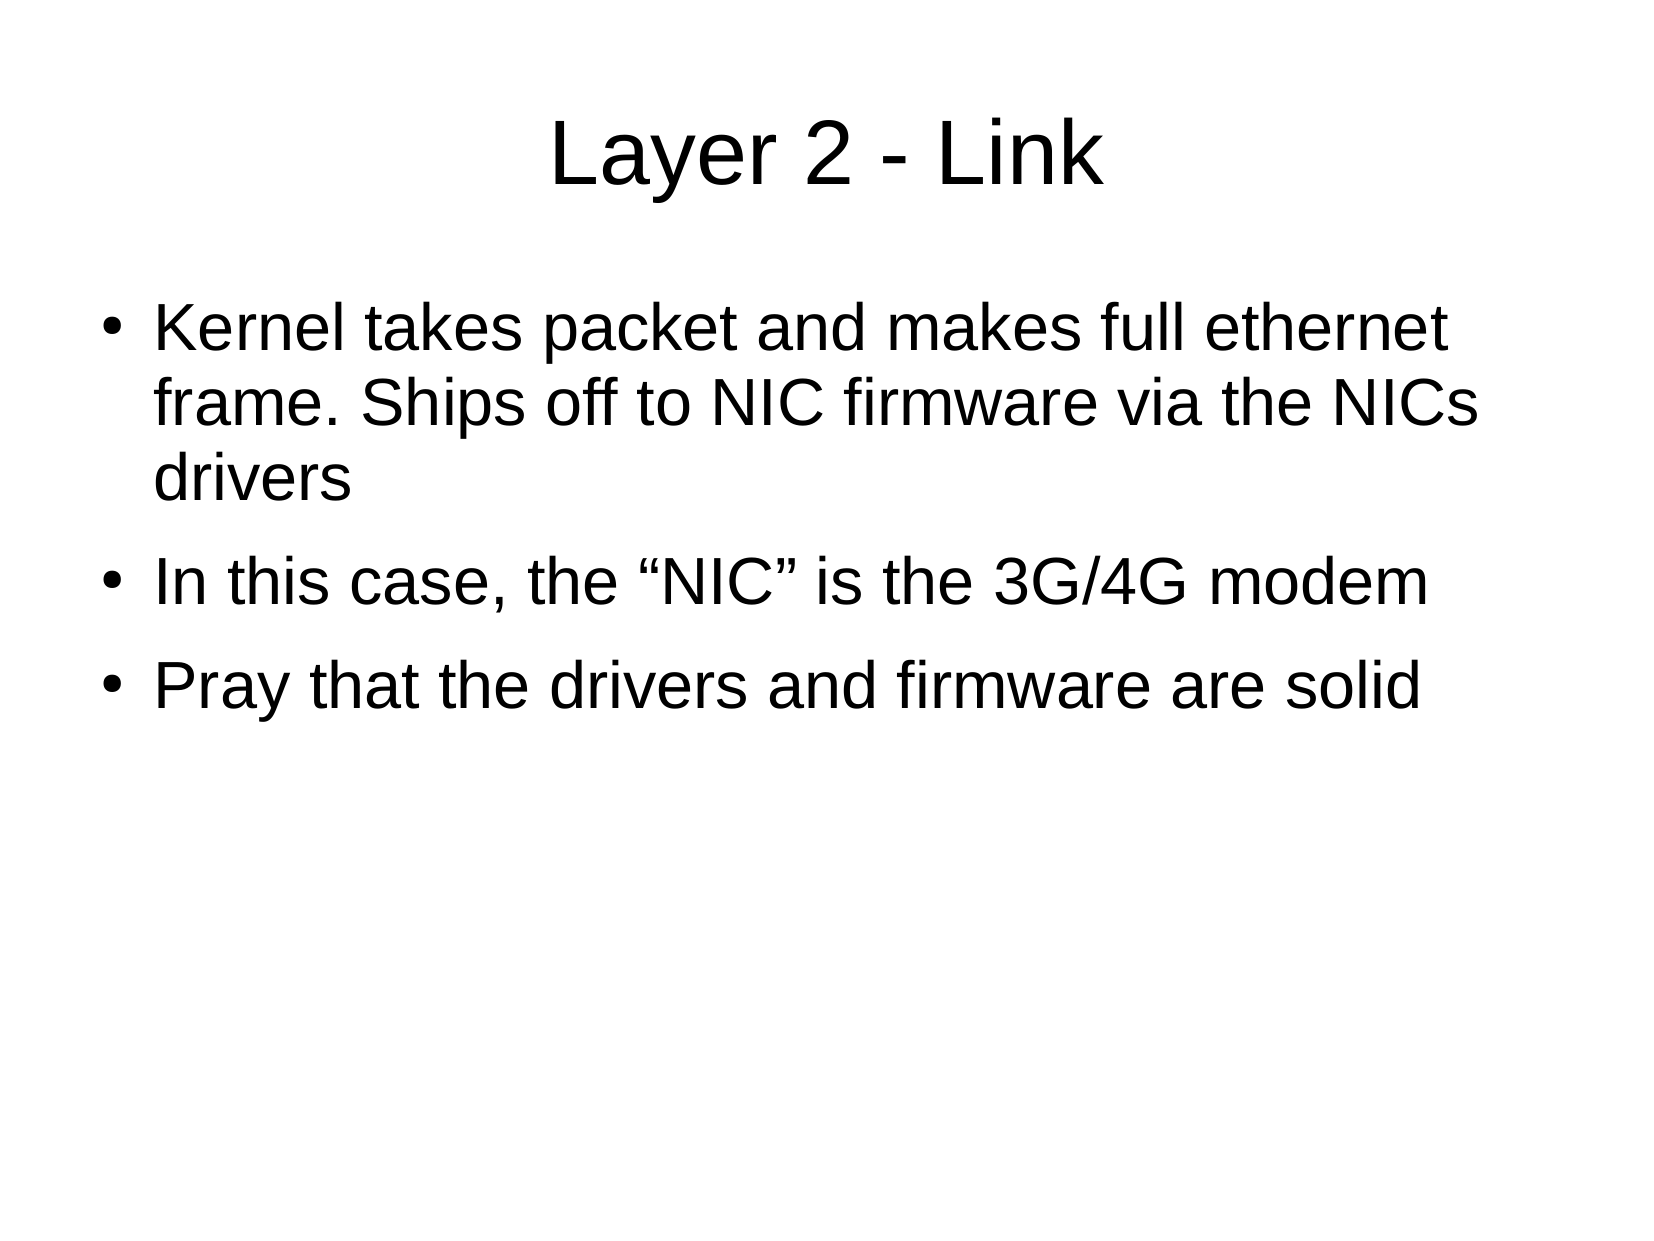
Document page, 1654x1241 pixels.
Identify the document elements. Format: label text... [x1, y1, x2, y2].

title Layer 2 - Link [82, 49, 1571, 257]
list Kernel takes packet and makes full ethernet frame. Ships off to NIC firmware via the NICs drivers In this case, the “NIC” is the 3G/4G modem Pray that the drivers and firmware are solid [82, 290, 1571, 1010]
